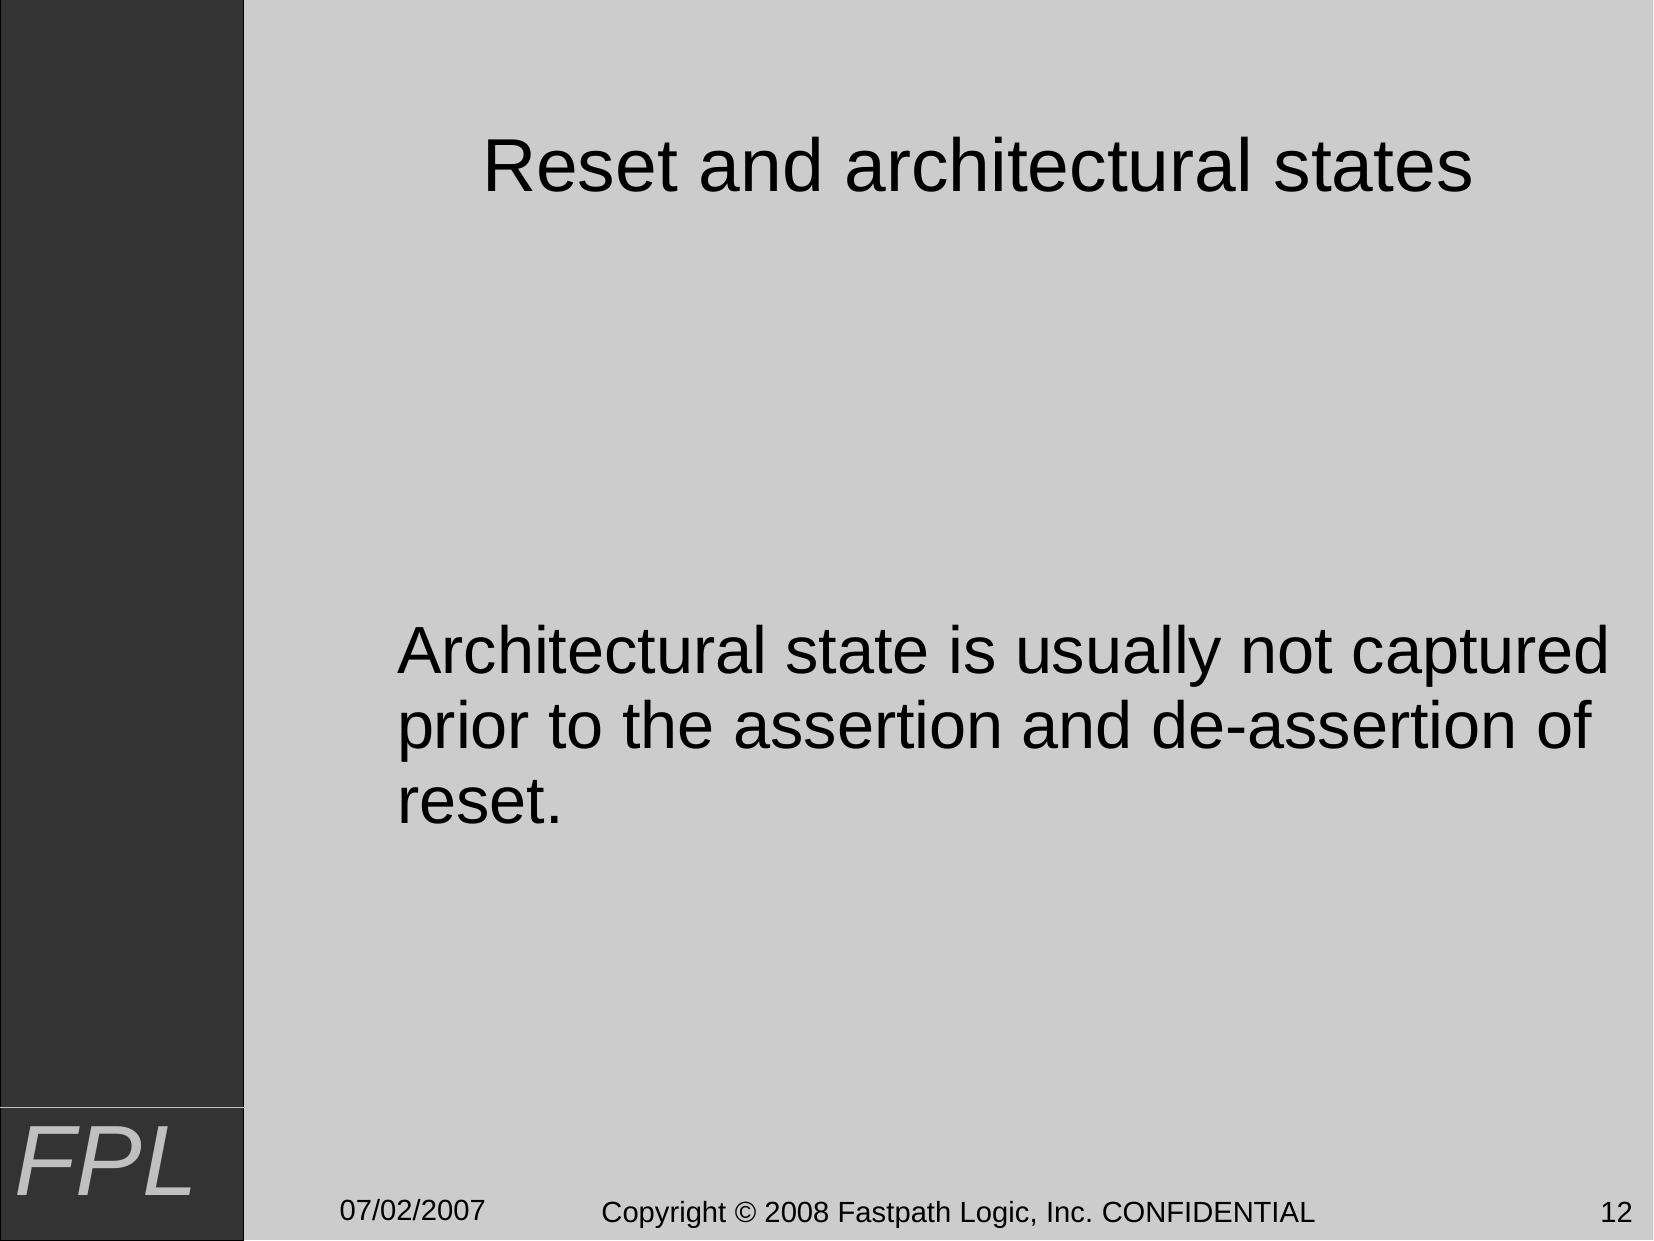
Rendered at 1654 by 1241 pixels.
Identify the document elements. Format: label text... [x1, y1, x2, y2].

title Reset and architectural states [426, 57, 1529, 272]
subtitle Architectural state is usually not captured prior to the assertion and de-assertion of reset. [322, 272, 1634, 1179]
